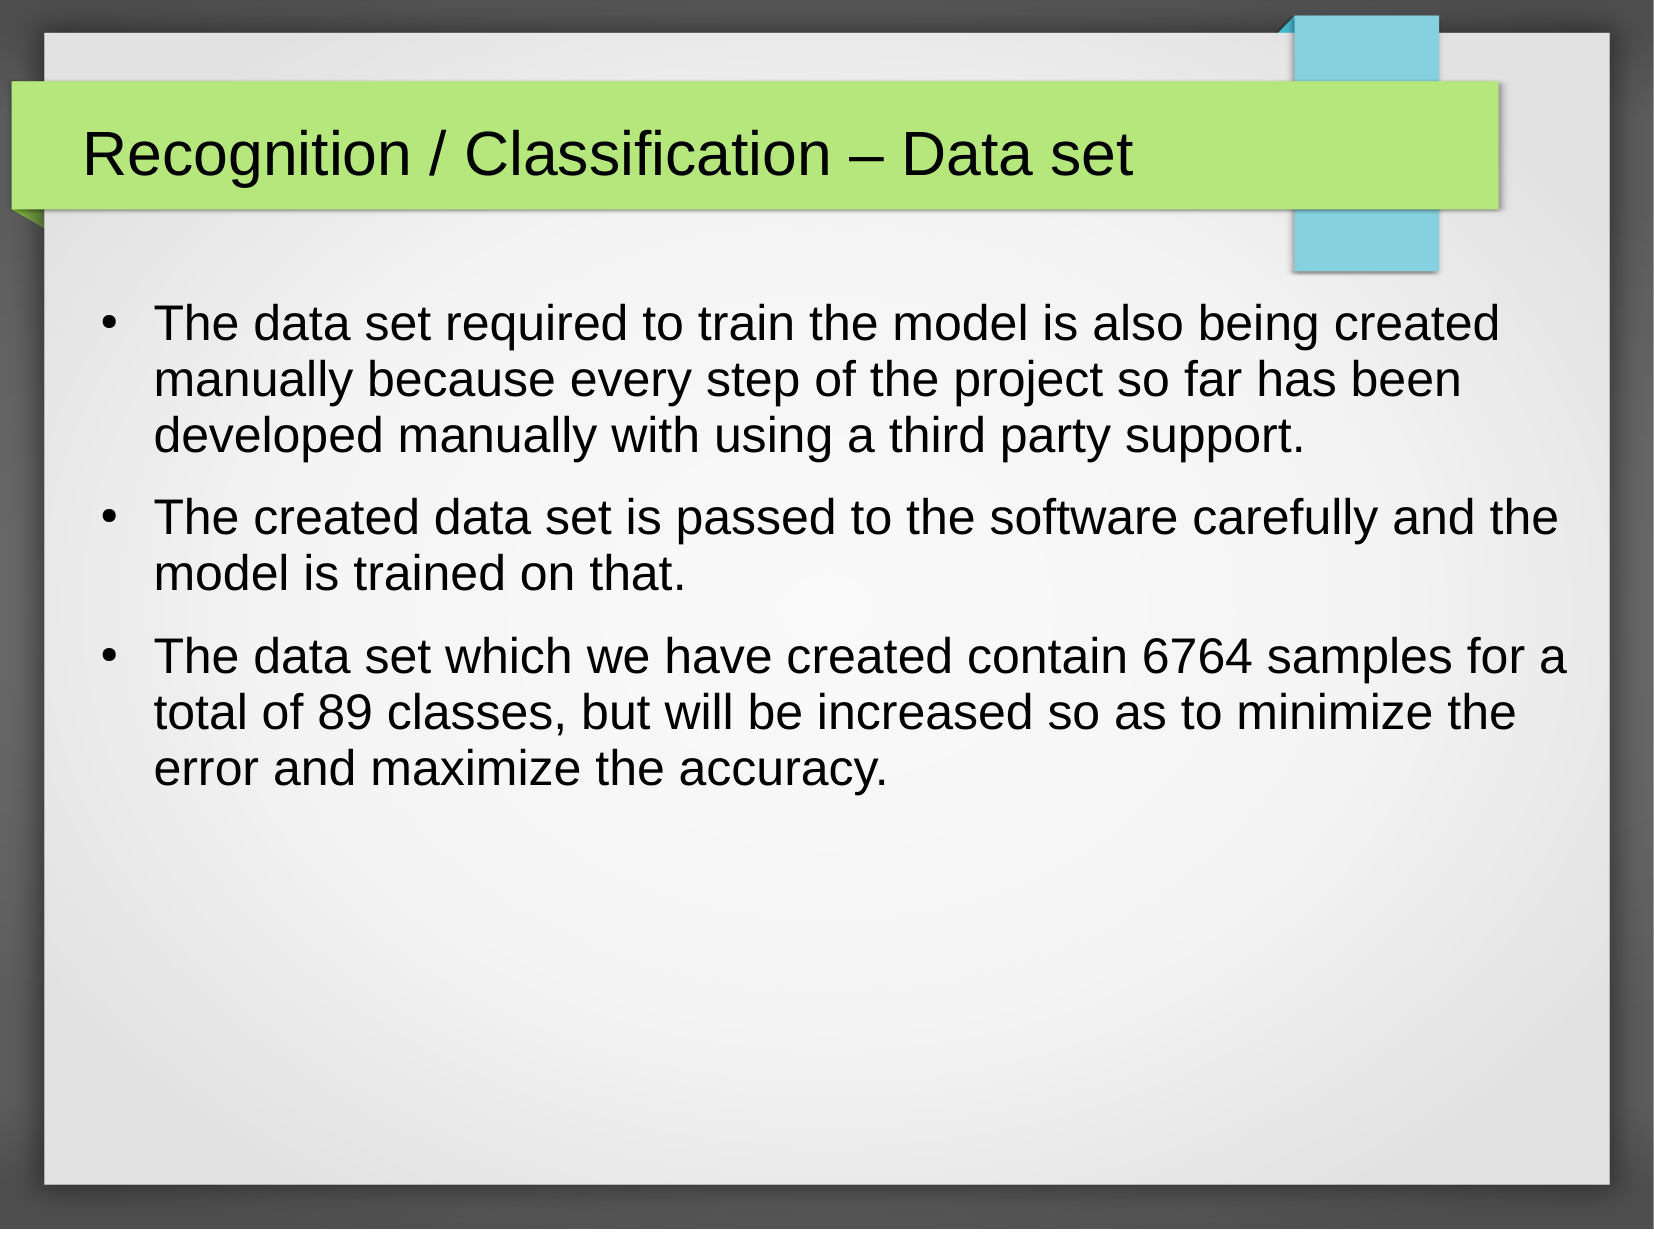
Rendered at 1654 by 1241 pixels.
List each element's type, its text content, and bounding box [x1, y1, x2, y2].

list The data set required to train the model is also being created manually because every step of the project so far has been developed manually with using a third party support. The created data set is passed to the software carefully and the model is trained on that. The data set which we have created contain 6764 samples for a total of 89 classes, but will be increased so as to minimize the error and maximize the accuracy. [82, 295, 1571, 1015]
title Recognition / Classification – Data set [82, 94, 1264, 213]
picture [0, 0, 1654, 1229]
